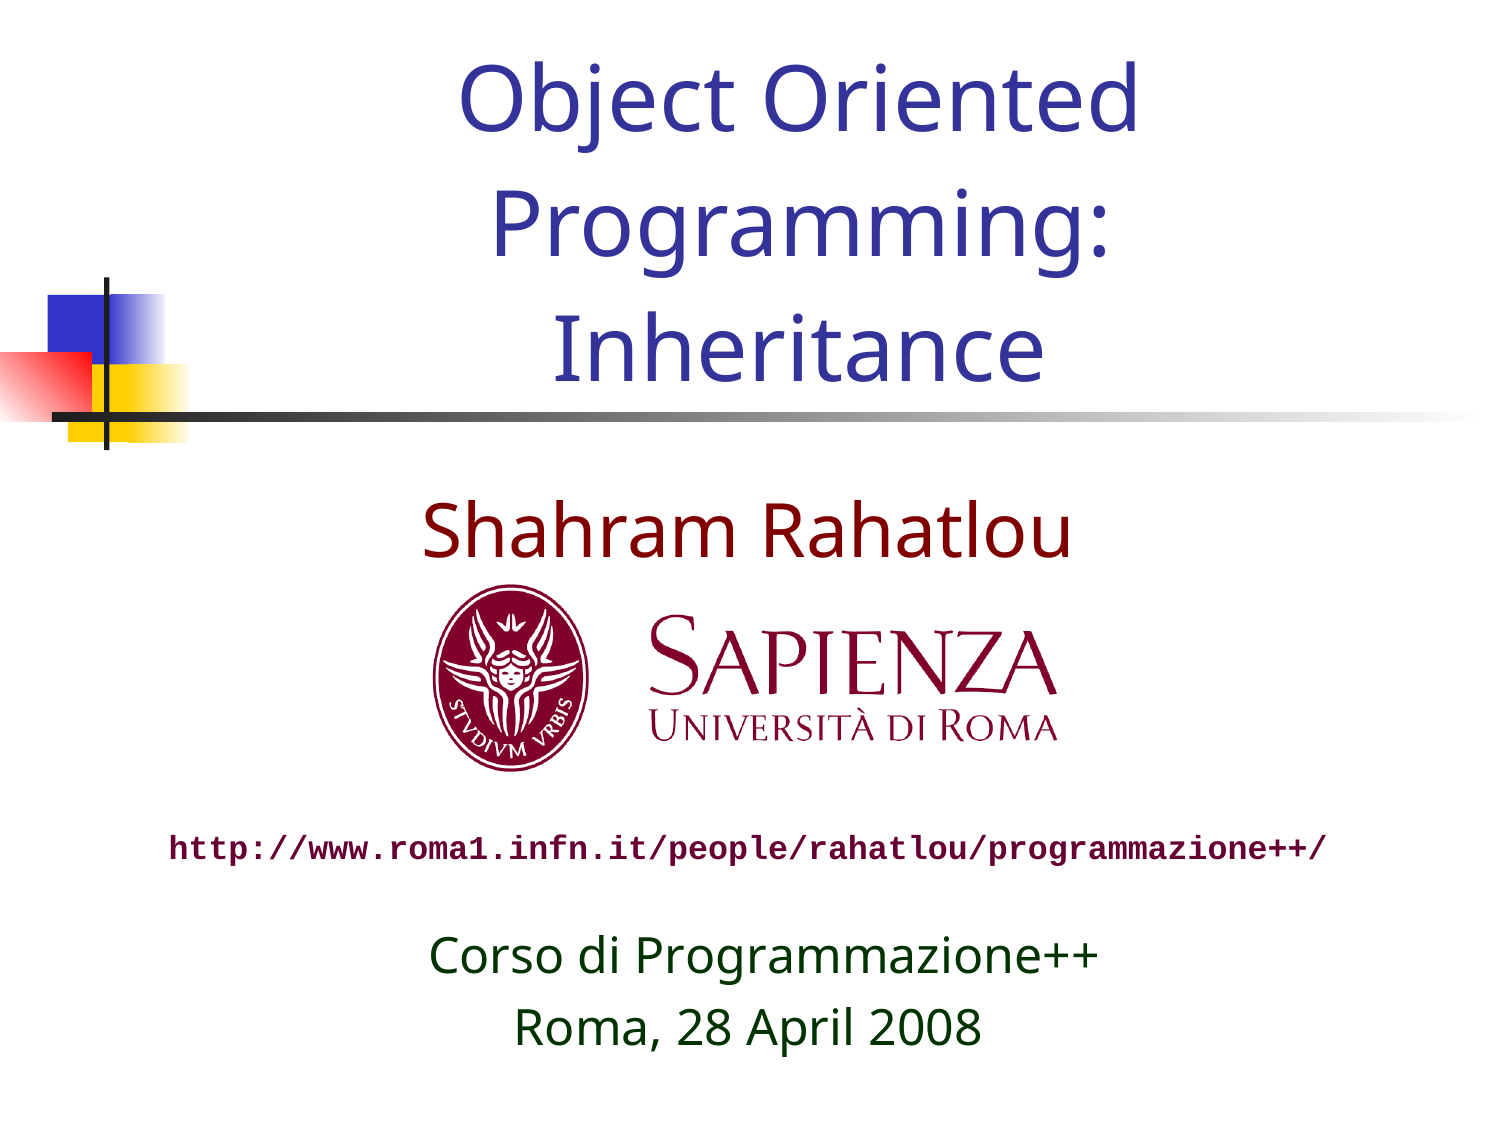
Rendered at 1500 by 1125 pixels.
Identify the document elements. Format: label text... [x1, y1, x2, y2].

title Object Oriented Programming: Inheritance [162, 48, 1438, 394]
subtitle Roma, 28 April 2008 [223, 988, 1274, 1064]
picture [429, 576, 1067, 775]
